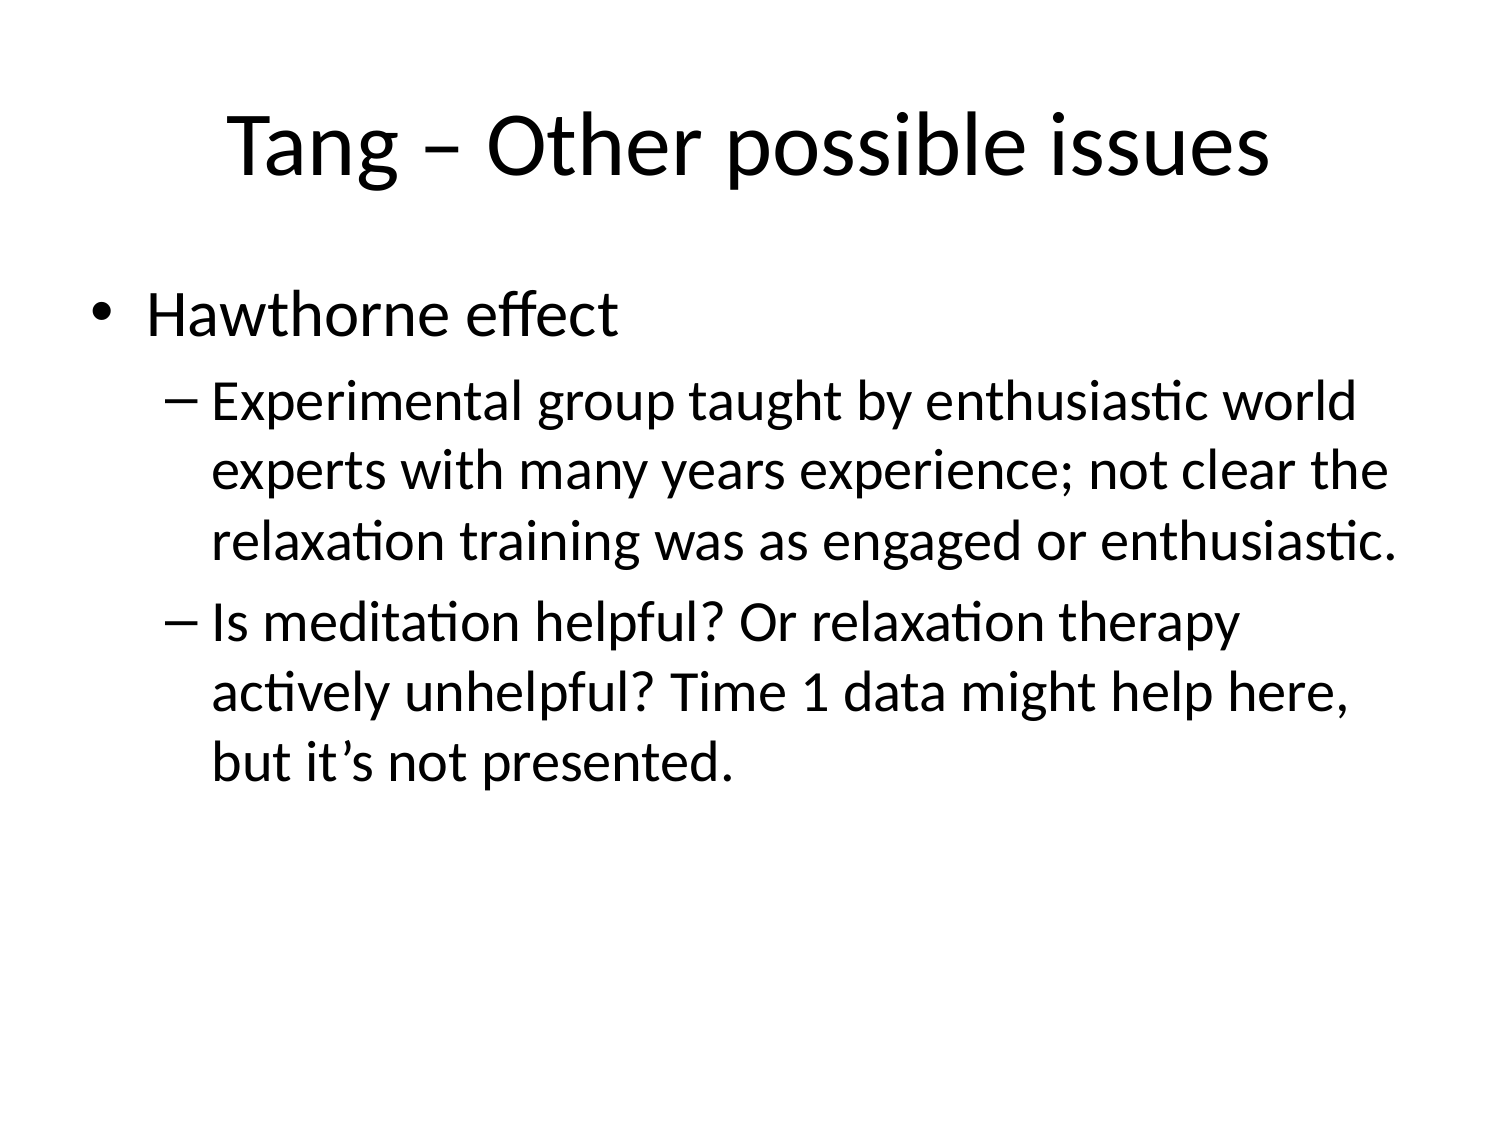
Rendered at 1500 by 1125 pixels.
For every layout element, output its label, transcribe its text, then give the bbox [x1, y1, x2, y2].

list Hawthorne effect Experimental group taught by enthusiastic world experts with many years experience; not clear the relaxation training was as engaged or enthusiastic. Is meditation helpful? Or relaxation therapy actively unhelpful? Time 1 data might help here, but it’s not presented. [75, 262, 1425, 1005]
title Tang – Other possible issues [75, 45, 1425, 233]
